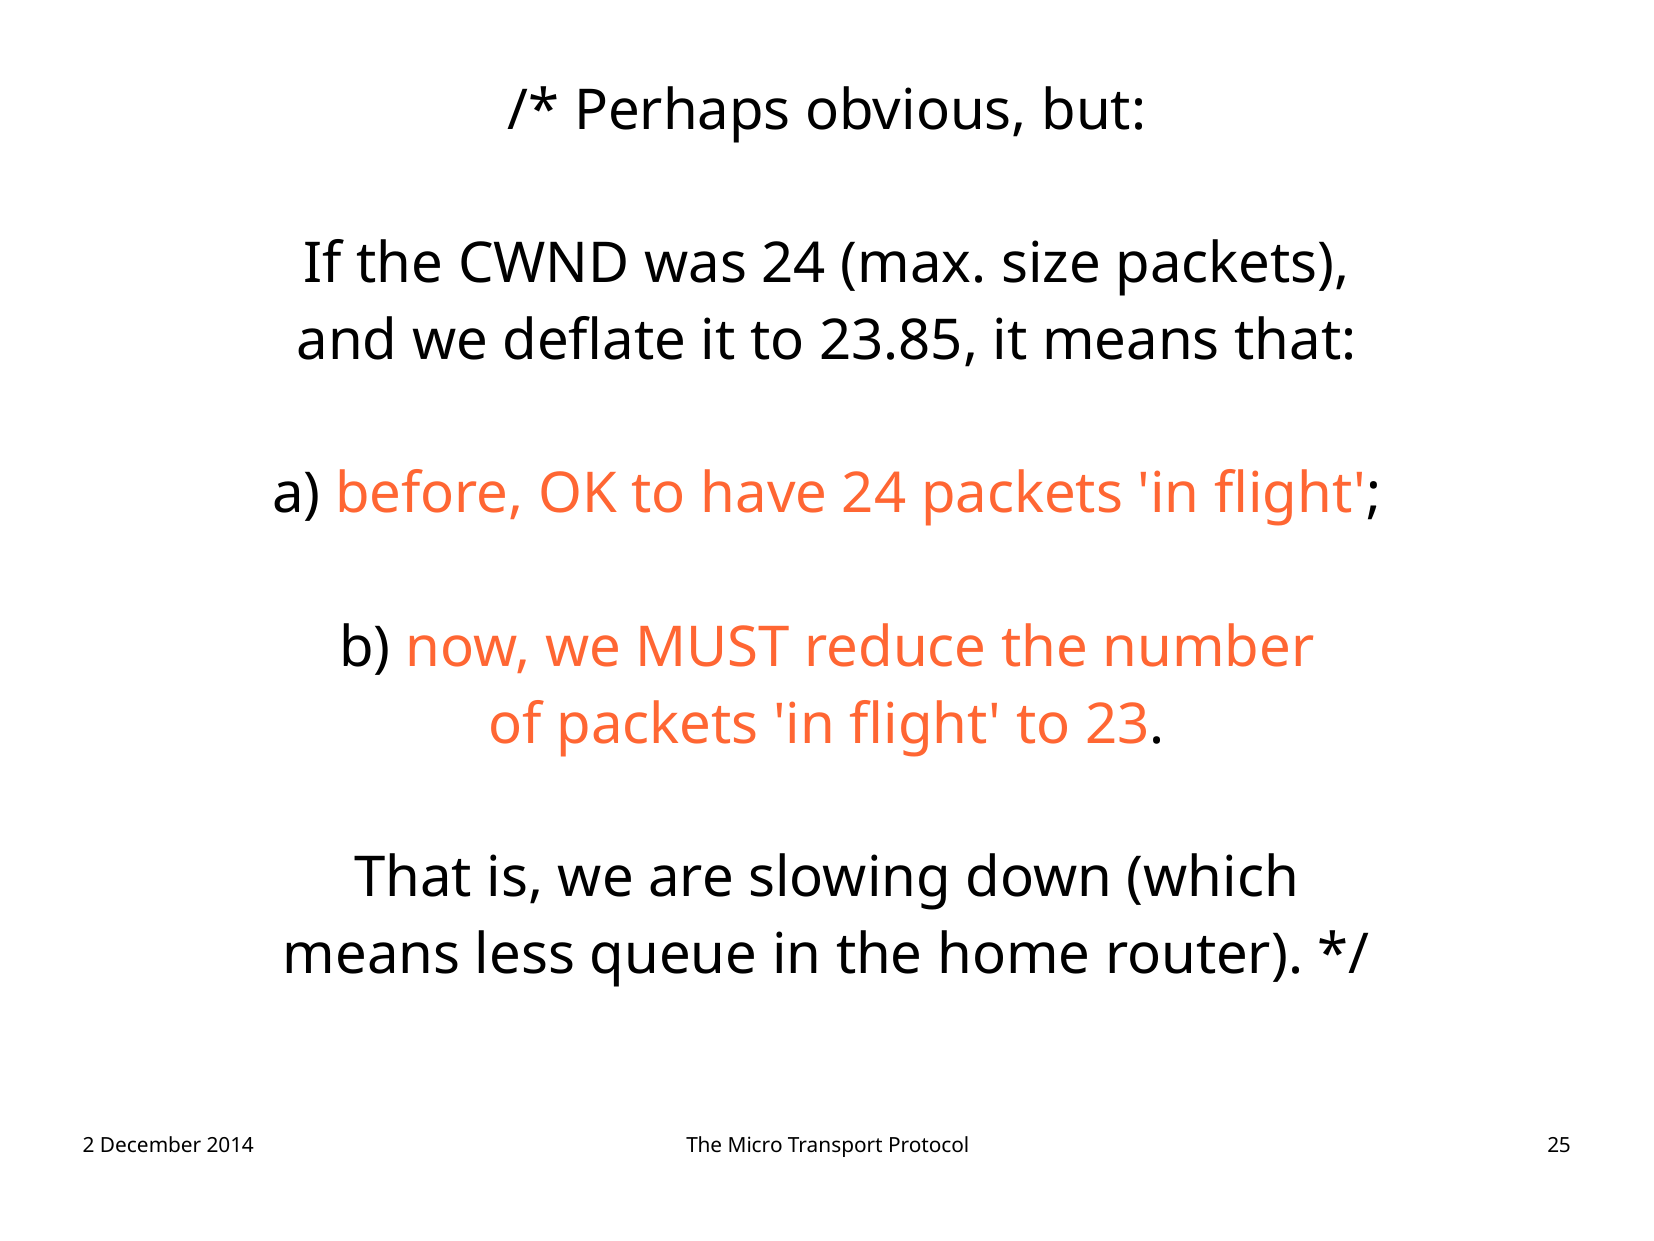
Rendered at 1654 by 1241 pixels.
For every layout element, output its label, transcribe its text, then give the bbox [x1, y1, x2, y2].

subtitle /* Perhaps obvious, but: If the CWND was 24 (max. size packets), and we deflate it to 23.85, it means that: a) before, OK to have 24 packets 'in flight'; b) now, we MUST reduce the number of packets 'in flight' to 23. That is, we are slowing down (which means less queue in the home router). */ [82, 49, 1571, 1010]
